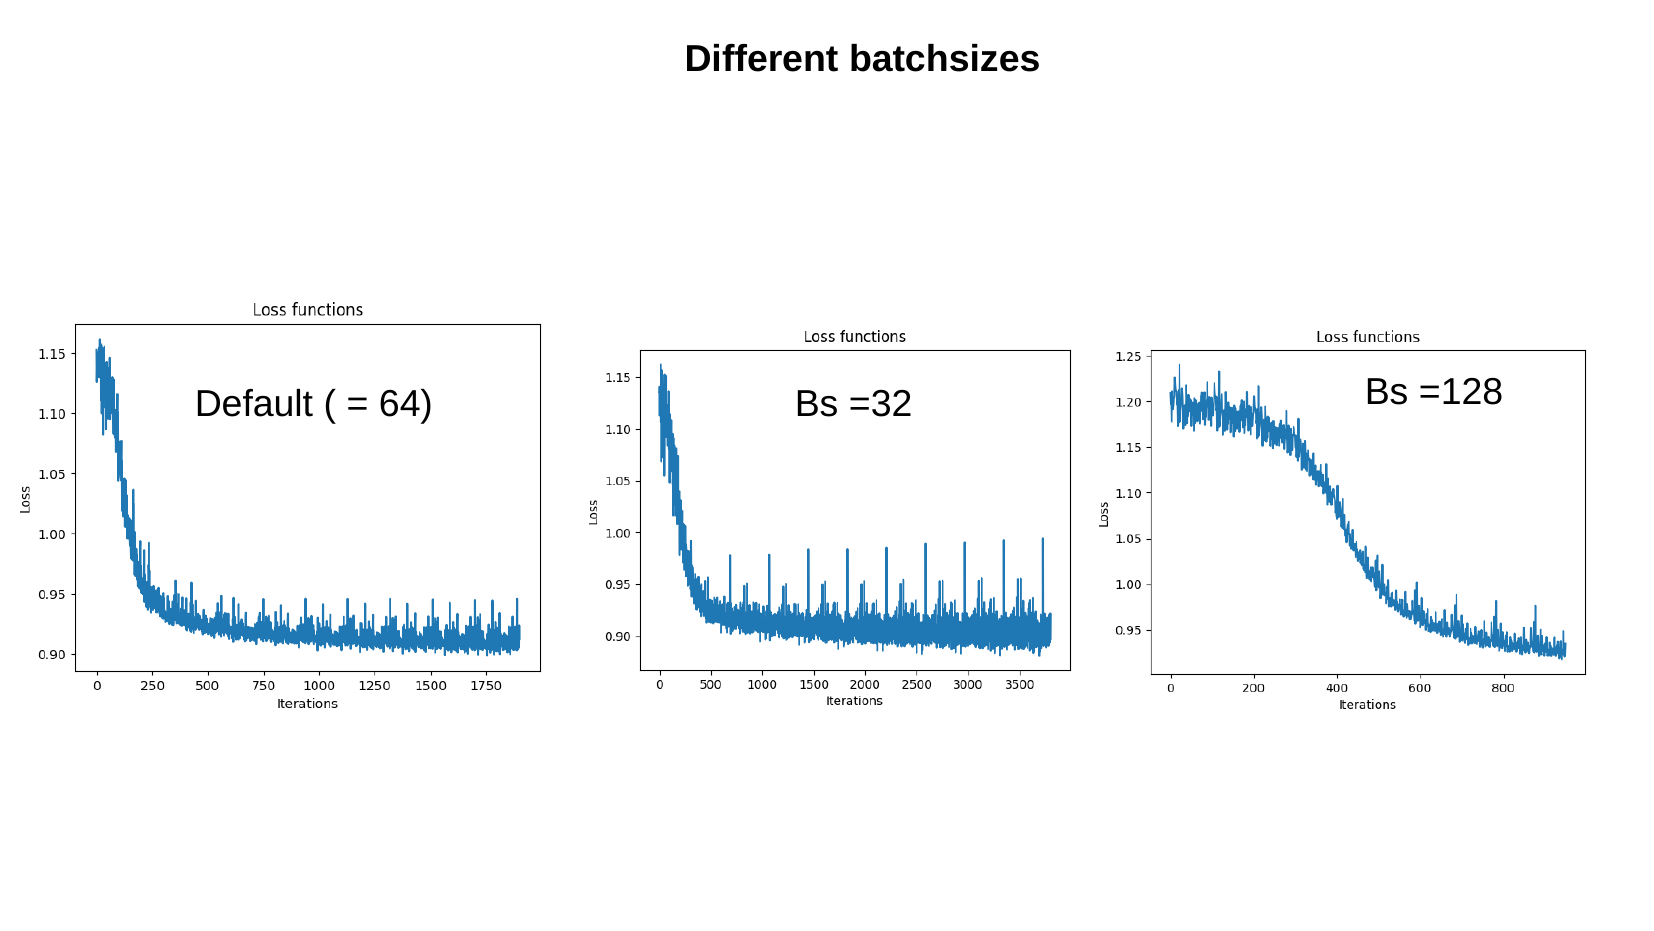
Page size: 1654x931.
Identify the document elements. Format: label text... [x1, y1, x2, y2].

text_box Bs =32 [780, 375, 1006, 432]
picture [0, 269, 1641, 721]
text_box Bs =128 [1350, 363, 1576, 421]
text_box Different batchsizes [360, 30, 1366, 87]
text_box Default ( = 64) [180, 375, 451, 432]
